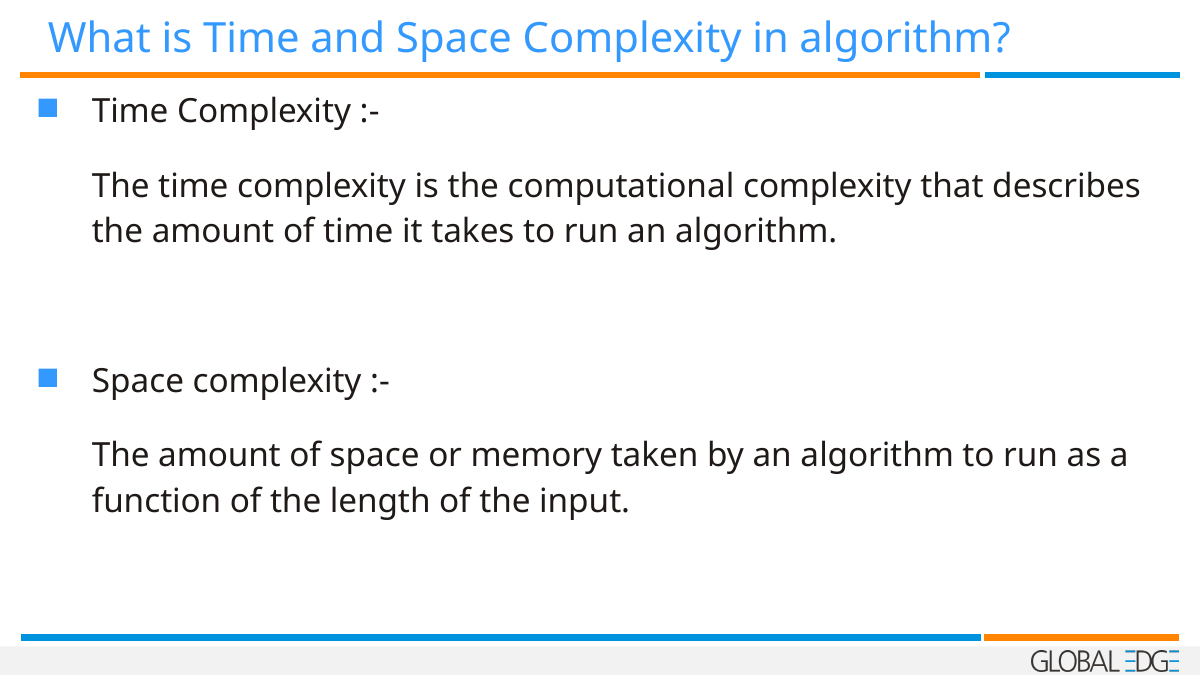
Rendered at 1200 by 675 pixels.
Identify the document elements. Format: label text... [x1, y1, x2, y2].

title What is Time and Space Complexity in algorithm? [12, 0, 1200, 85]
list Time Complexity :- The time complexity is the computational complexity that describes the amount of time it takes to run an algorithm. Space complexity :- The amount of space or memory taken by an algorithm to run as a function of the length of the input. [21, 86, 1170, 615]
picture [1031, 650, 1179, 672]
